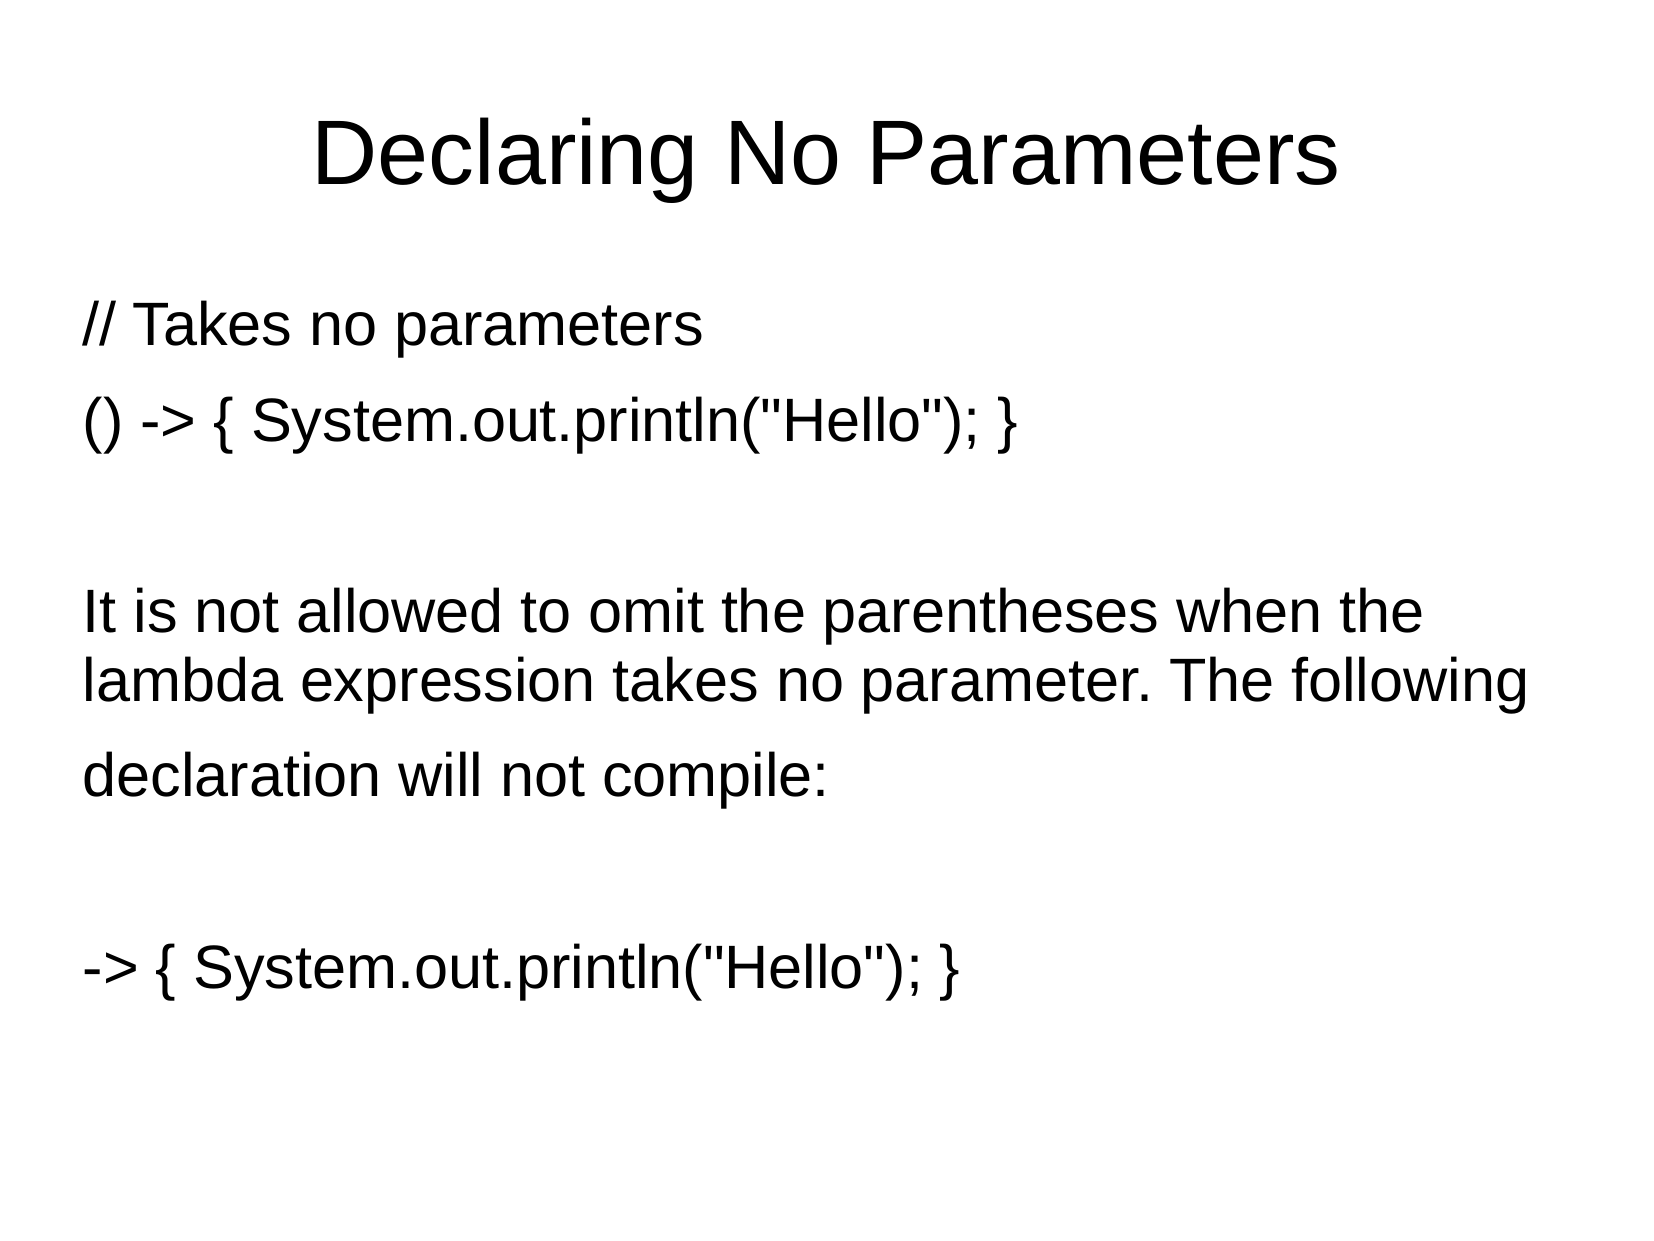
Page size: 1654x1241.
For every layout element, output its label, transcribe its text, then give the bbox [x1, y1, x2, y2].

list // Takes no parameters () -> { System.out.println("Hello"); } It is not allowed to omit the parentheses when the lambda expression takes no parameter. The following declaration will not compile: -> { System.out.println("Hello"); } [82, 290, 1571, 1010]
title Declaring No Parameters [82, 49, 1571, 257]
